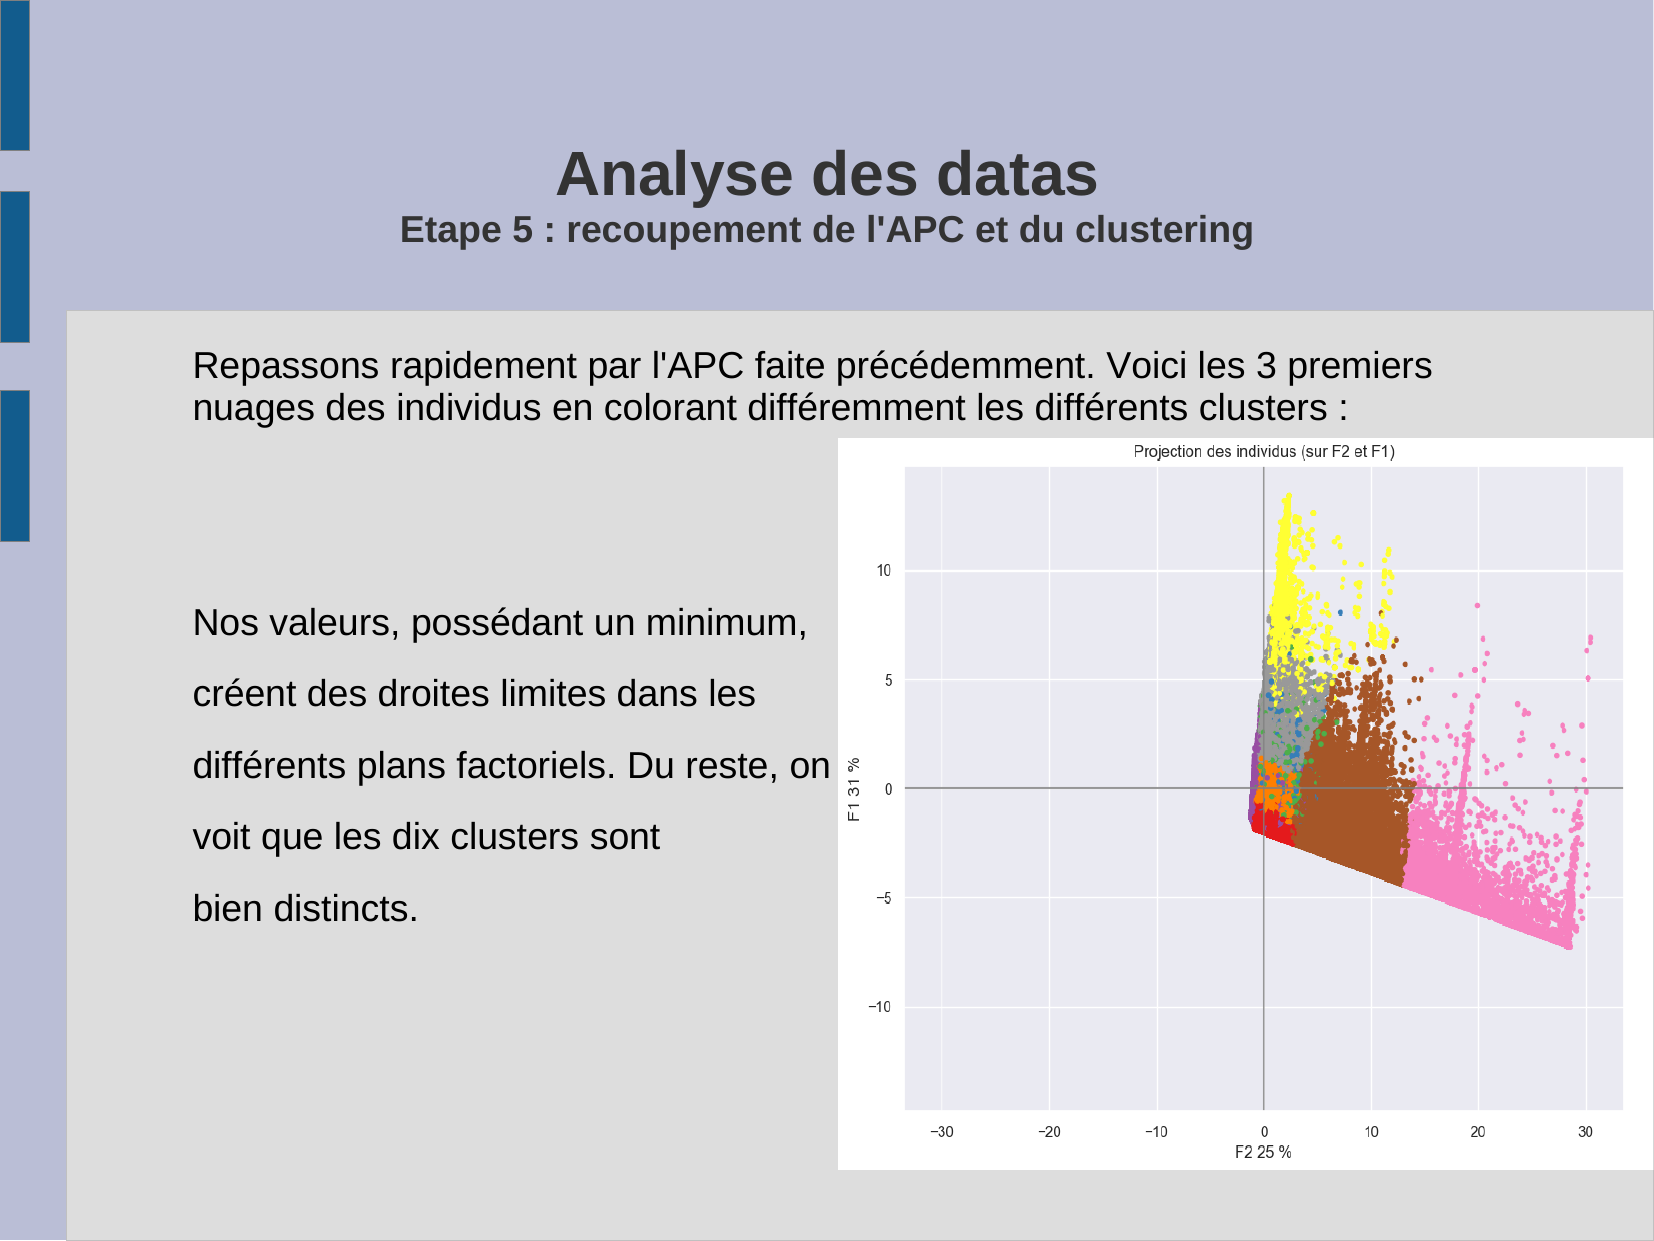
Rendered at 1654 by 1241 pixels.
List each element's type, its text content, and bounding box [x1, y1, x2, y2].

picture [838, 438, 1654, 1170]
list [121, 752, 838, 1126]
title Analyse des datas Etape 5 : recoupement de l'APC et du clustering [121, 91, 1534, 299]
list Repassons rapidement par l'APC faite précédemment. Voici les 3 premiers nuages des individus en colorant différemment les différents clusters : Nos valeurs, possédant un minimum, créent des droites limites dans les différents plans factoriels. Du reste, on voit que les dix clusters sont bien distincts. [121, 344, 1534, 752]
